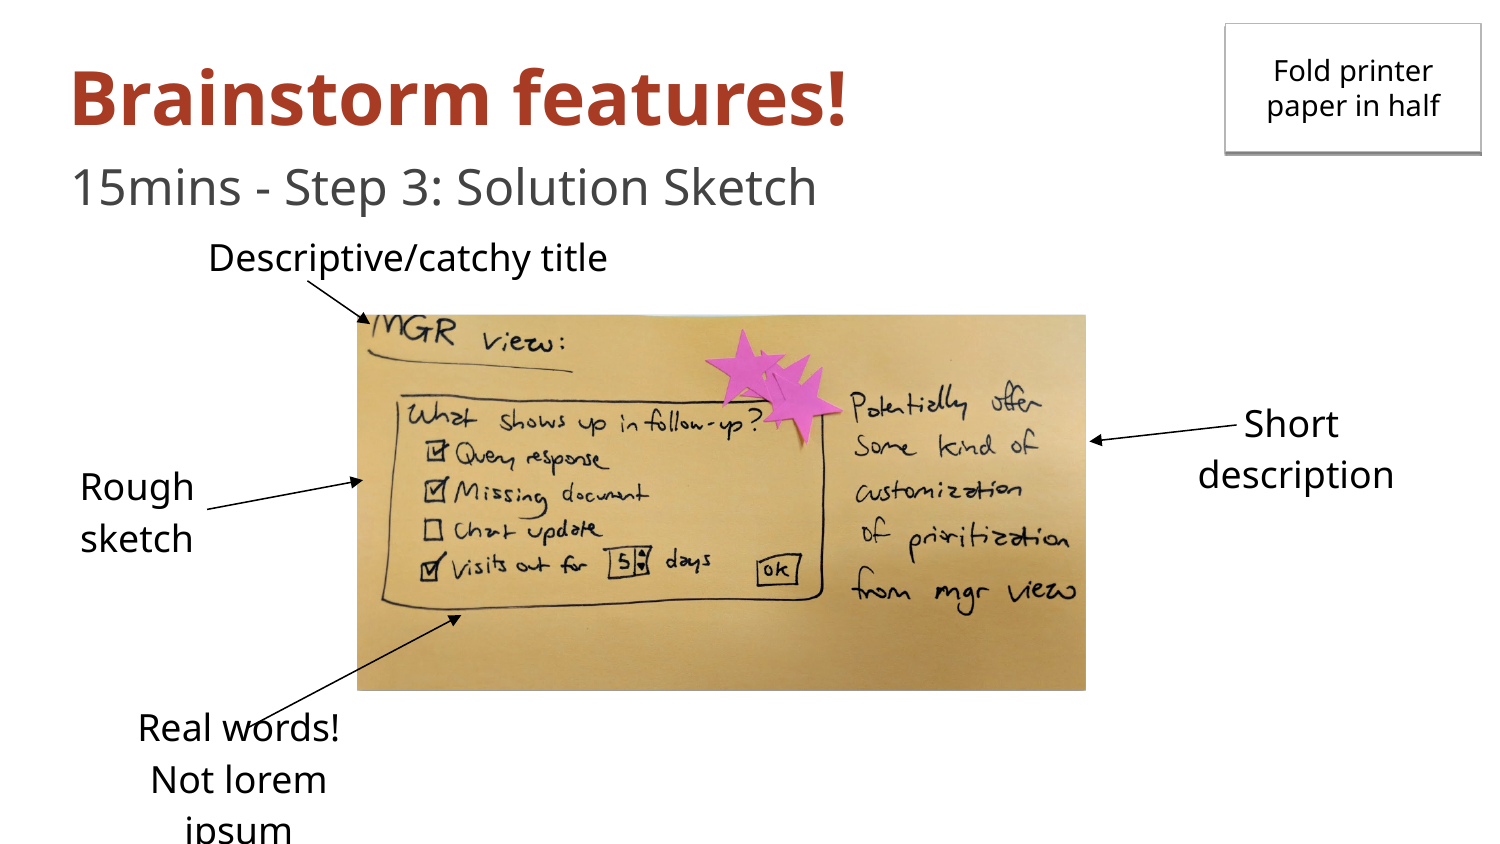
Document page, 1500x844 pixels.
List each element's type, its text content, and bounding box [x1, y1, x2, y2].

text_box Descriptive/catchy title [170, 203, 647, 303]
text_box Short description [1168, 395, 1425, 494]
text_box Fold printer paper in half [1225, 23, 1482, 152]
text_box 15mins - Step 3: Solution Sketch [55, 135, 1153, 227]
text_box Brainstorm features! [53, 39, 1225, 152]
text_box Real words! Not lorem ipsum [86, 725, 391, 824]
text_box Rough sketch [9, 459, 265, 558]
picture [357, 314, 1086, 691]
